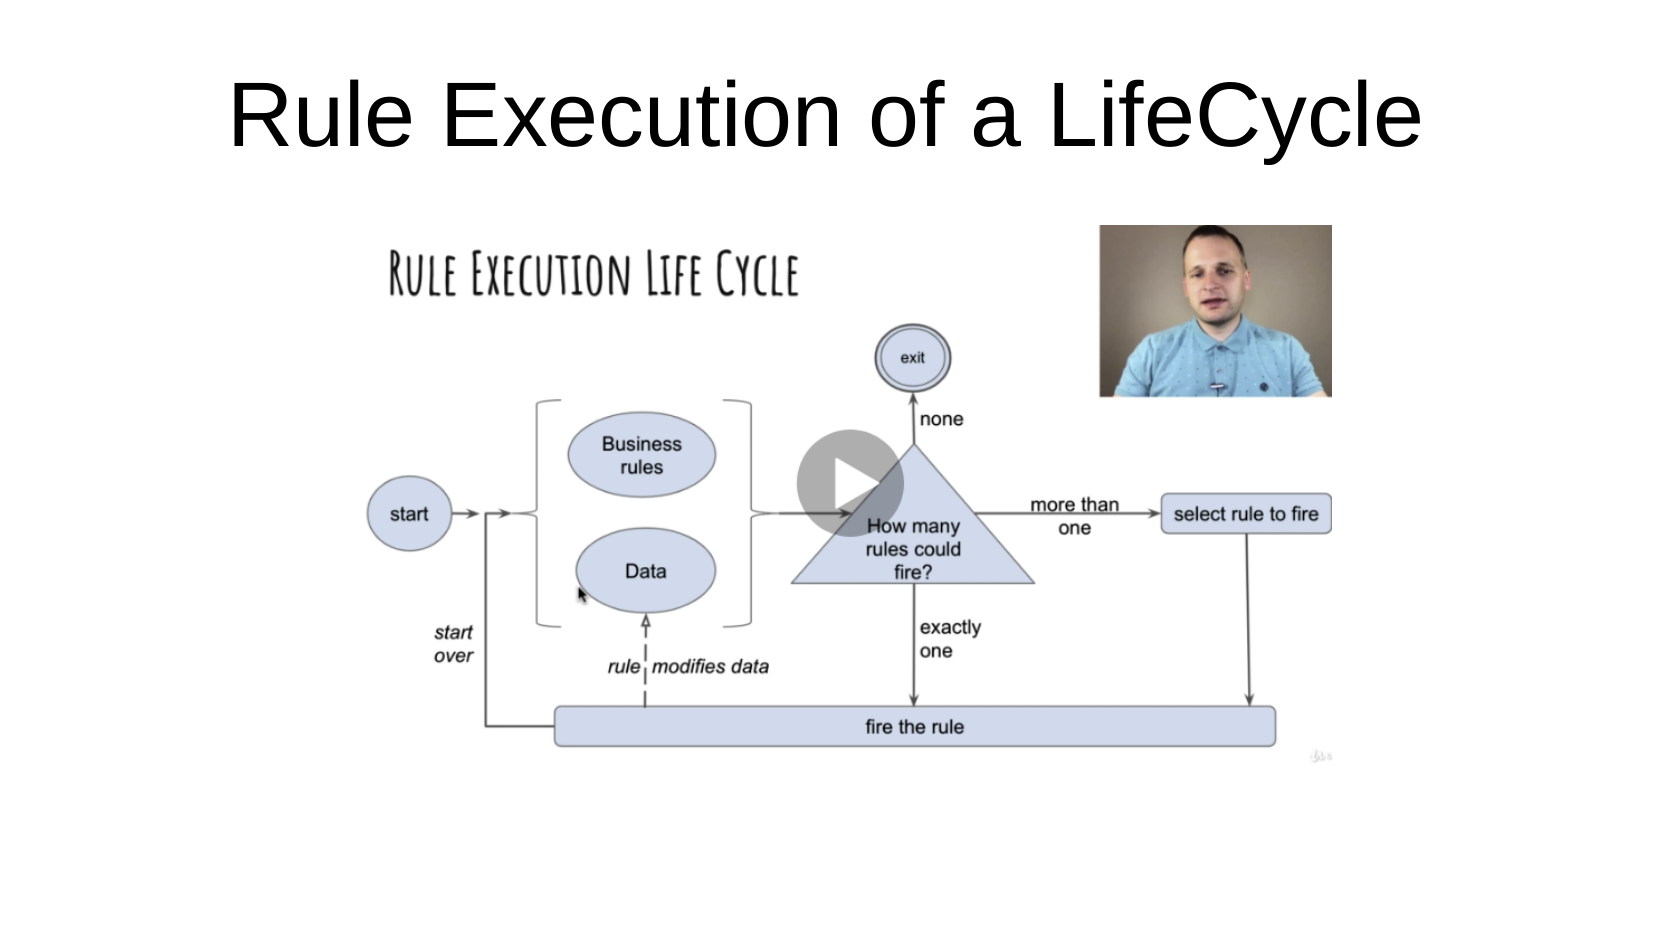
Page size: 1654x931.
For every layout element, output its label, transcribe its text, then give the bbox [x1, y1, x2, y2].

picture [360, 225, 1332, 766]
title Rule Execution of a LifeCycle [82, 37, 1571, 193]
